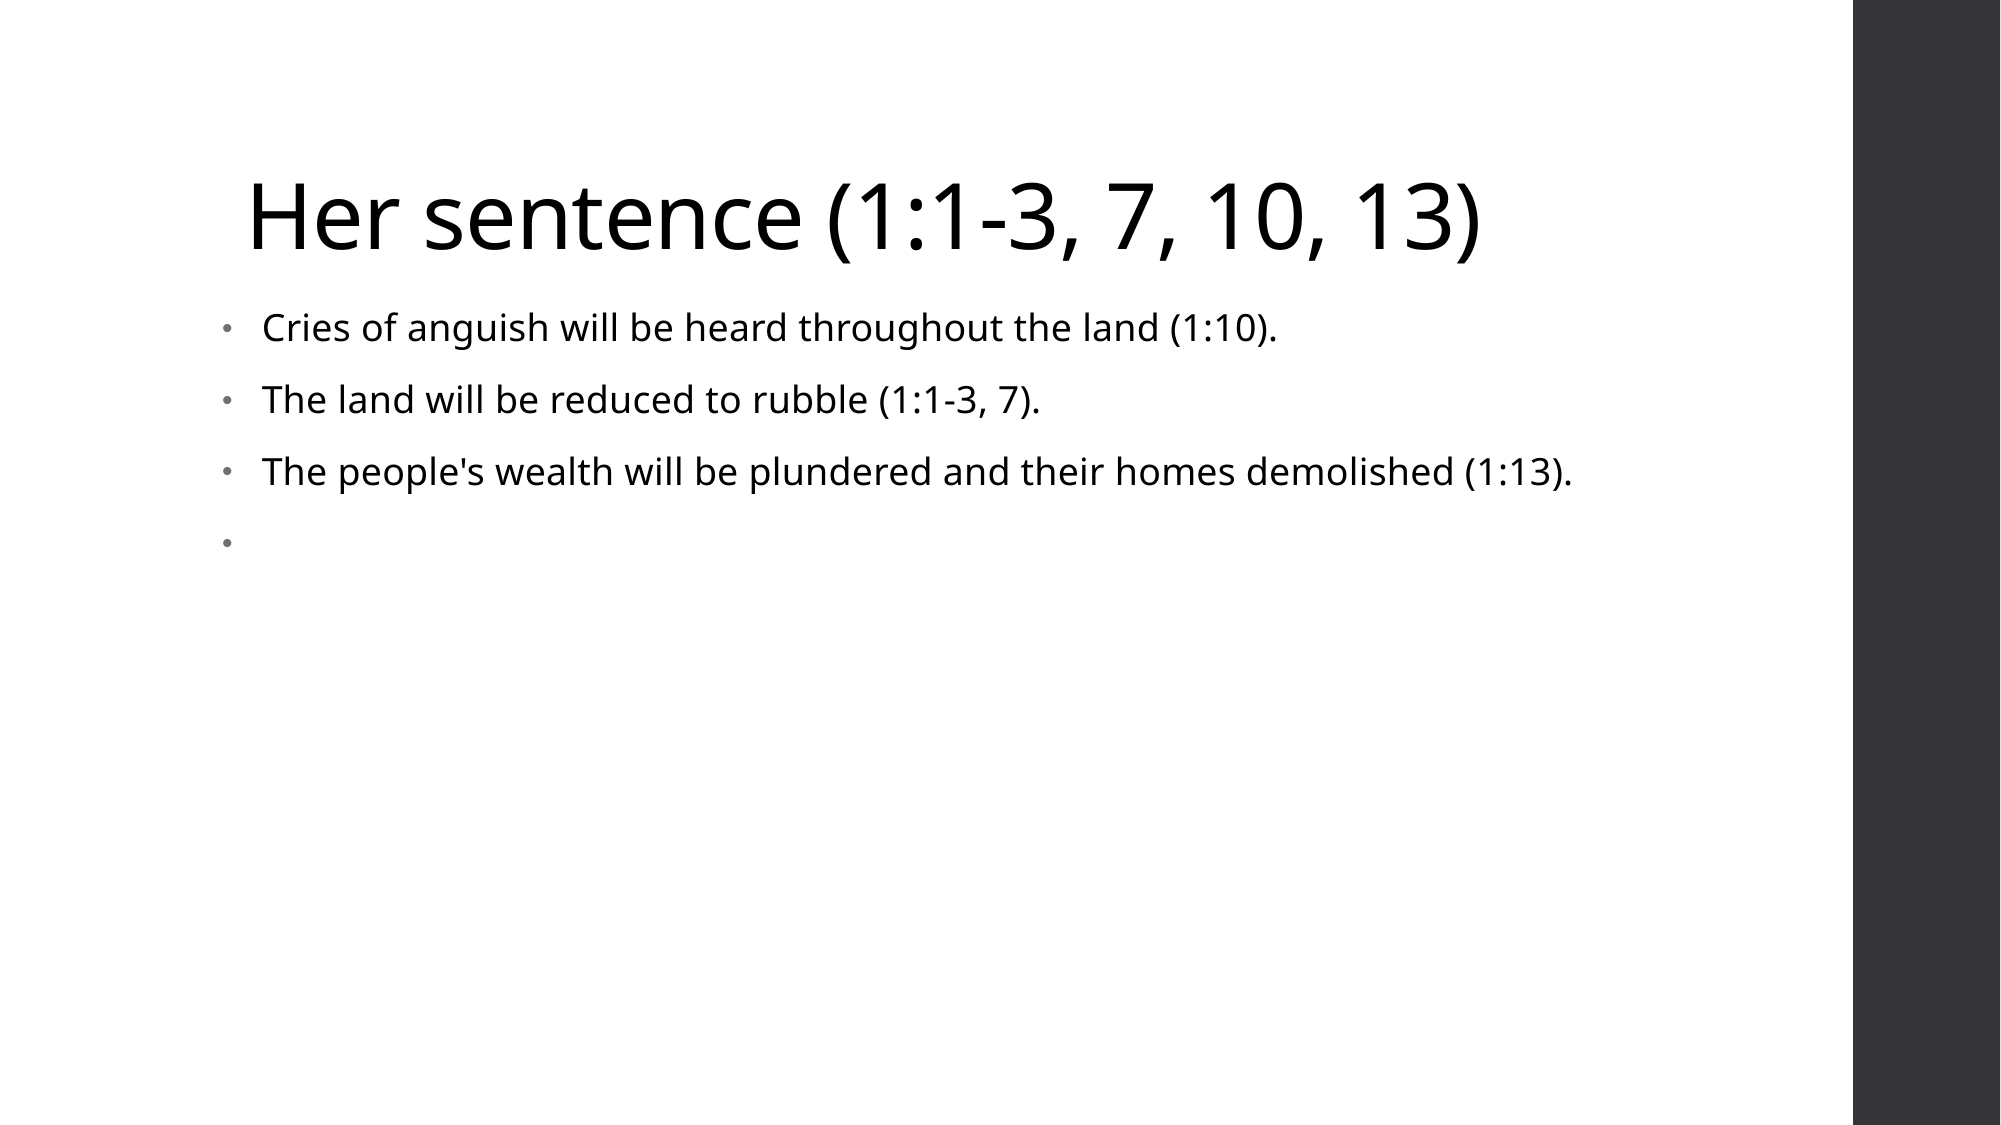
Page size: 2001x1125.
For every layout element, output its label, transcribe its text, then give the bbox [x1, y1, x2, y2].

title Her sentence (1:1-3, 7, 10, 13) [206, 60, 1797, 278]
list Cries of anguish will be heard throughout the land (1:10). The land will be reduced to rubble (1:1-3, 7). The people's wealth will be plundered and their homes demolished (1:13). [206, 299, 1617, 1014]
